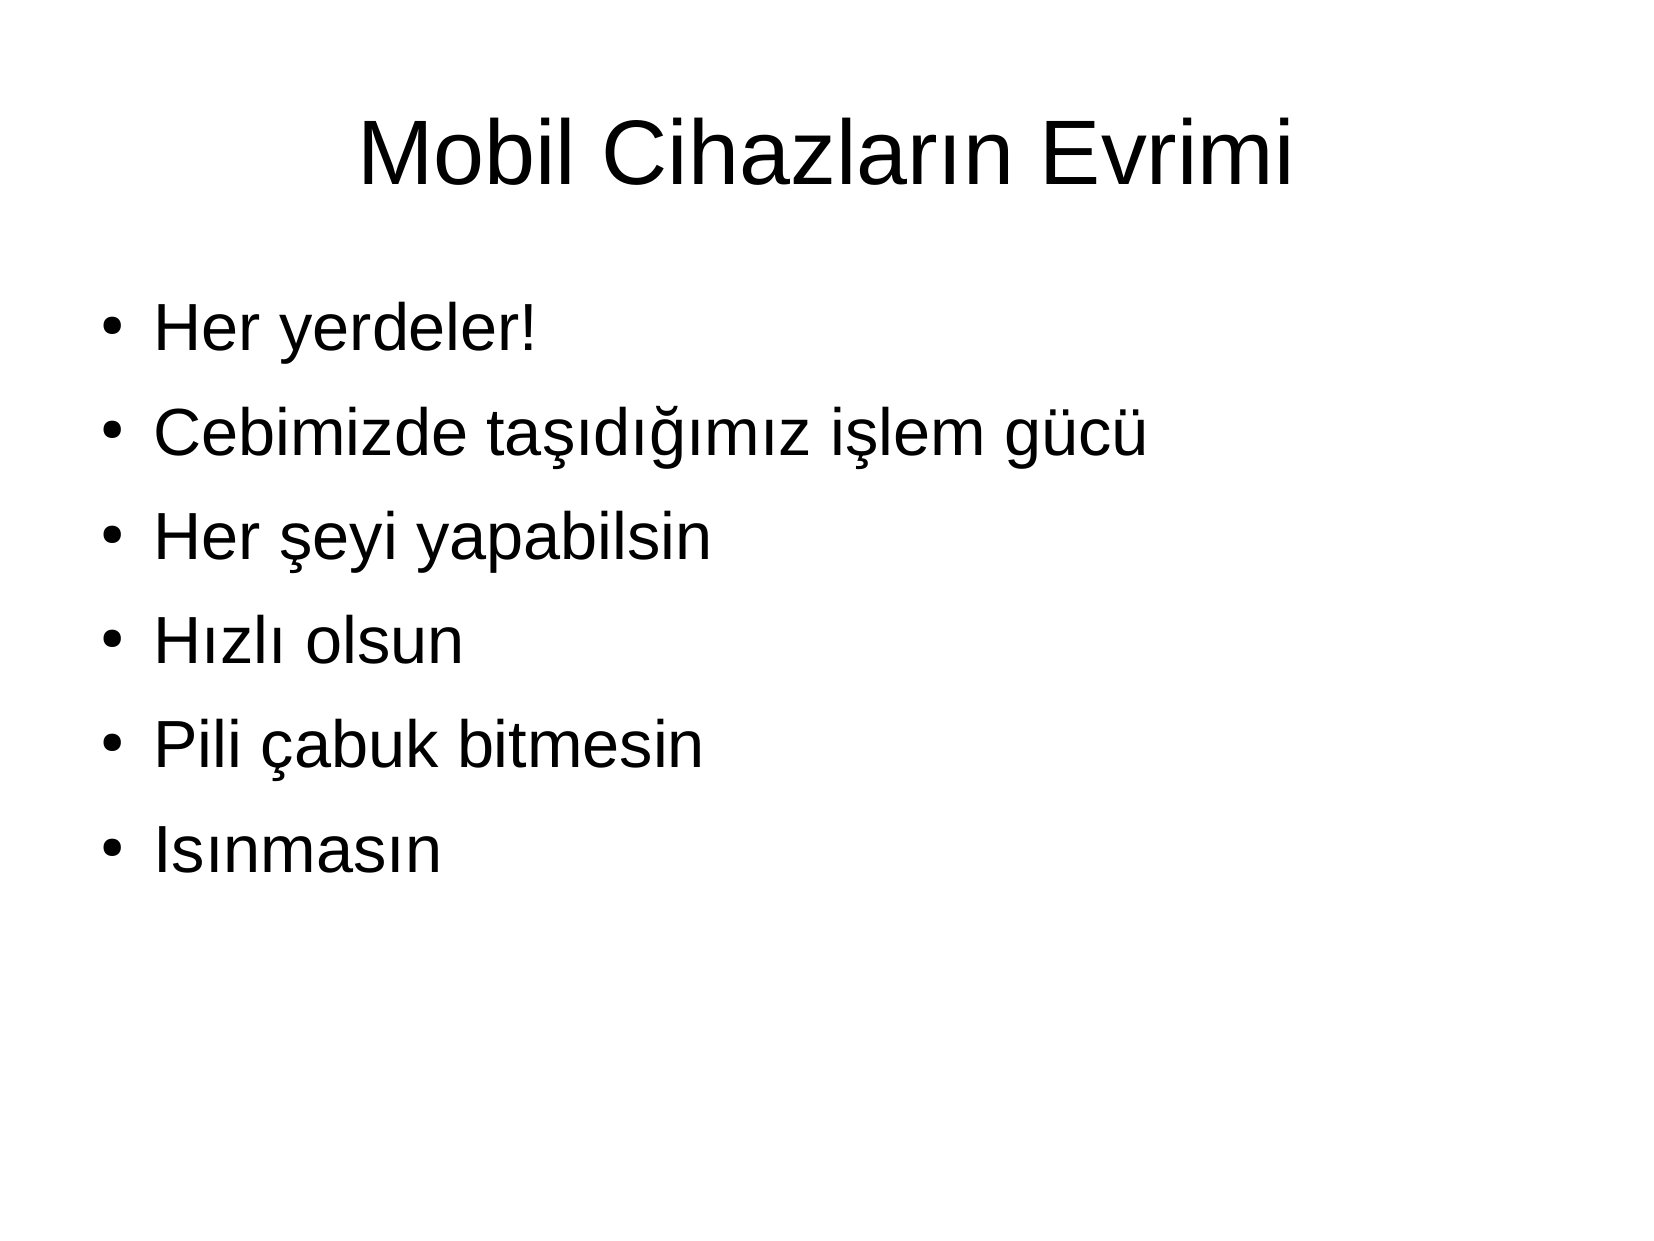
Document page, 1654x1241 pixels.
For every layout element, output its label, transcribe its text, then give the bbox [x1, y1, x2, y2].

list Her yerdeler! Cebimizde taşıdığımız işlem gücü Her şeyi yapabilsin Hızlı olsun Pili çabuk bitmesin Isınmasın [82, 290, 1571, 1010]
title Mobil Cihazların Evrimi [82, 49, 1571, 257]
